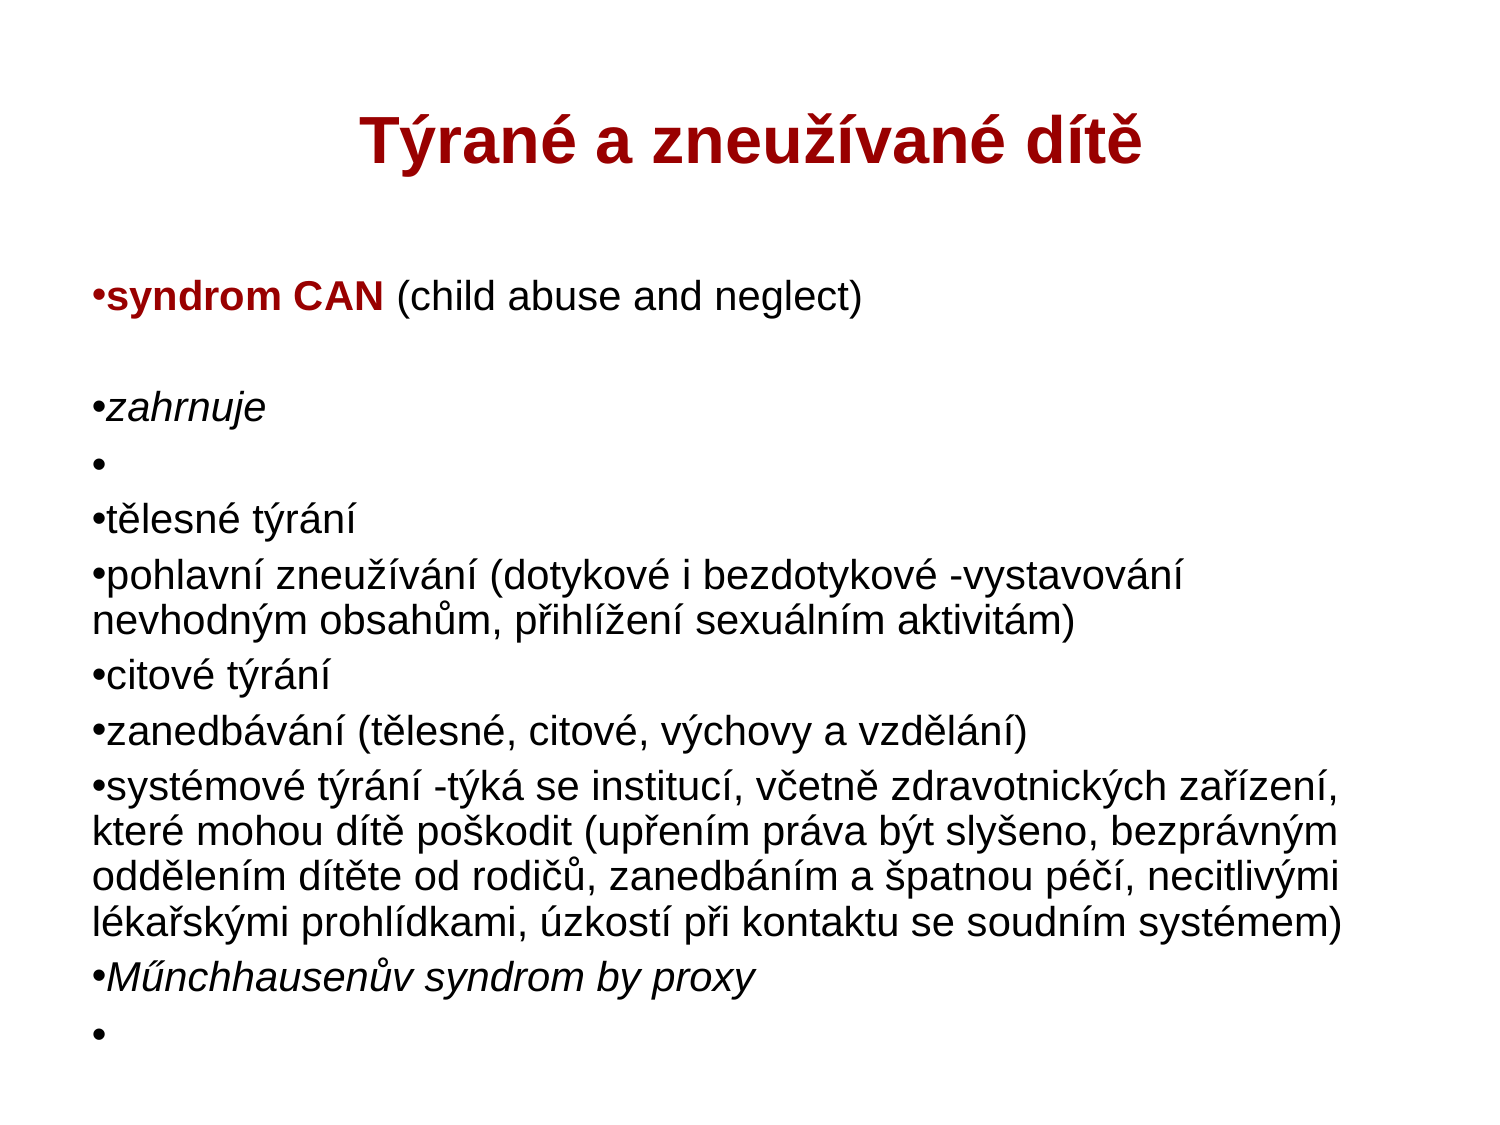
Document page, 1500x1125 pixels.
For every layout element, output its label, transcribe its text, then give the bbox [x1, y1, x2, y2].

list syndrom CAN (child abuse and neglect) zahrnuje tělesné týrání pohlavní zneužívání (dotykové i bezdotykové -vystavování nevhodným obsahům, přihlížení sexuálním aktivitám) citové týrání zanedbávání (tělesné, citové, výchovy a vzdělání) systémové týrání -týká se institucí, včetně zdravotnických zařízení, které mohou dítě poškodit (upřením práva být slyšeno, bezprávným oddělením dítěte od rodičů, zanedbáním a špatnou péčí, necitlivými lékařskými prohlídkami, úzkostí při kontaktu se soudním systémem) Műnchhausenův syndrom by proxy [76, 267, 1427, 1010]
title Týrané a zneužívané dítě [76, 42, 1427, 231]
